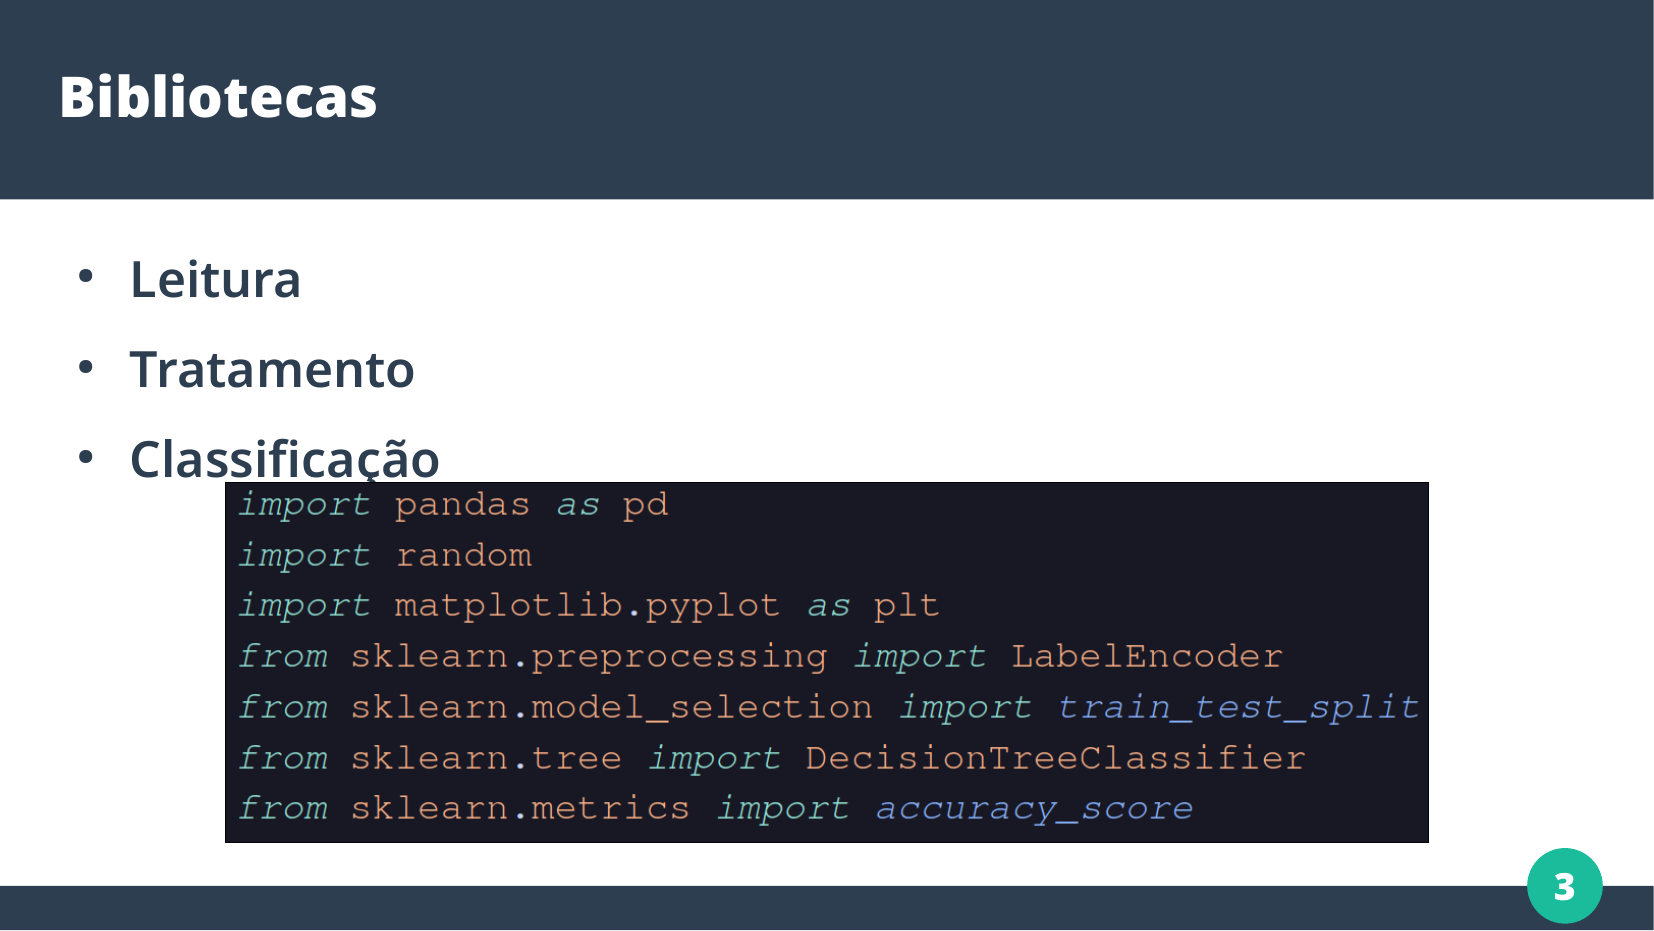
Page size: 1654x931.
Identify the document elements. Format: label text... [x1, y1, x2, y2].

picture [225, 482, 1429, 843]
list Leitura Tratamento Classificação [59, 243, 1595, 864]
title Bibliotecas [59, 37, 1595, 155]
